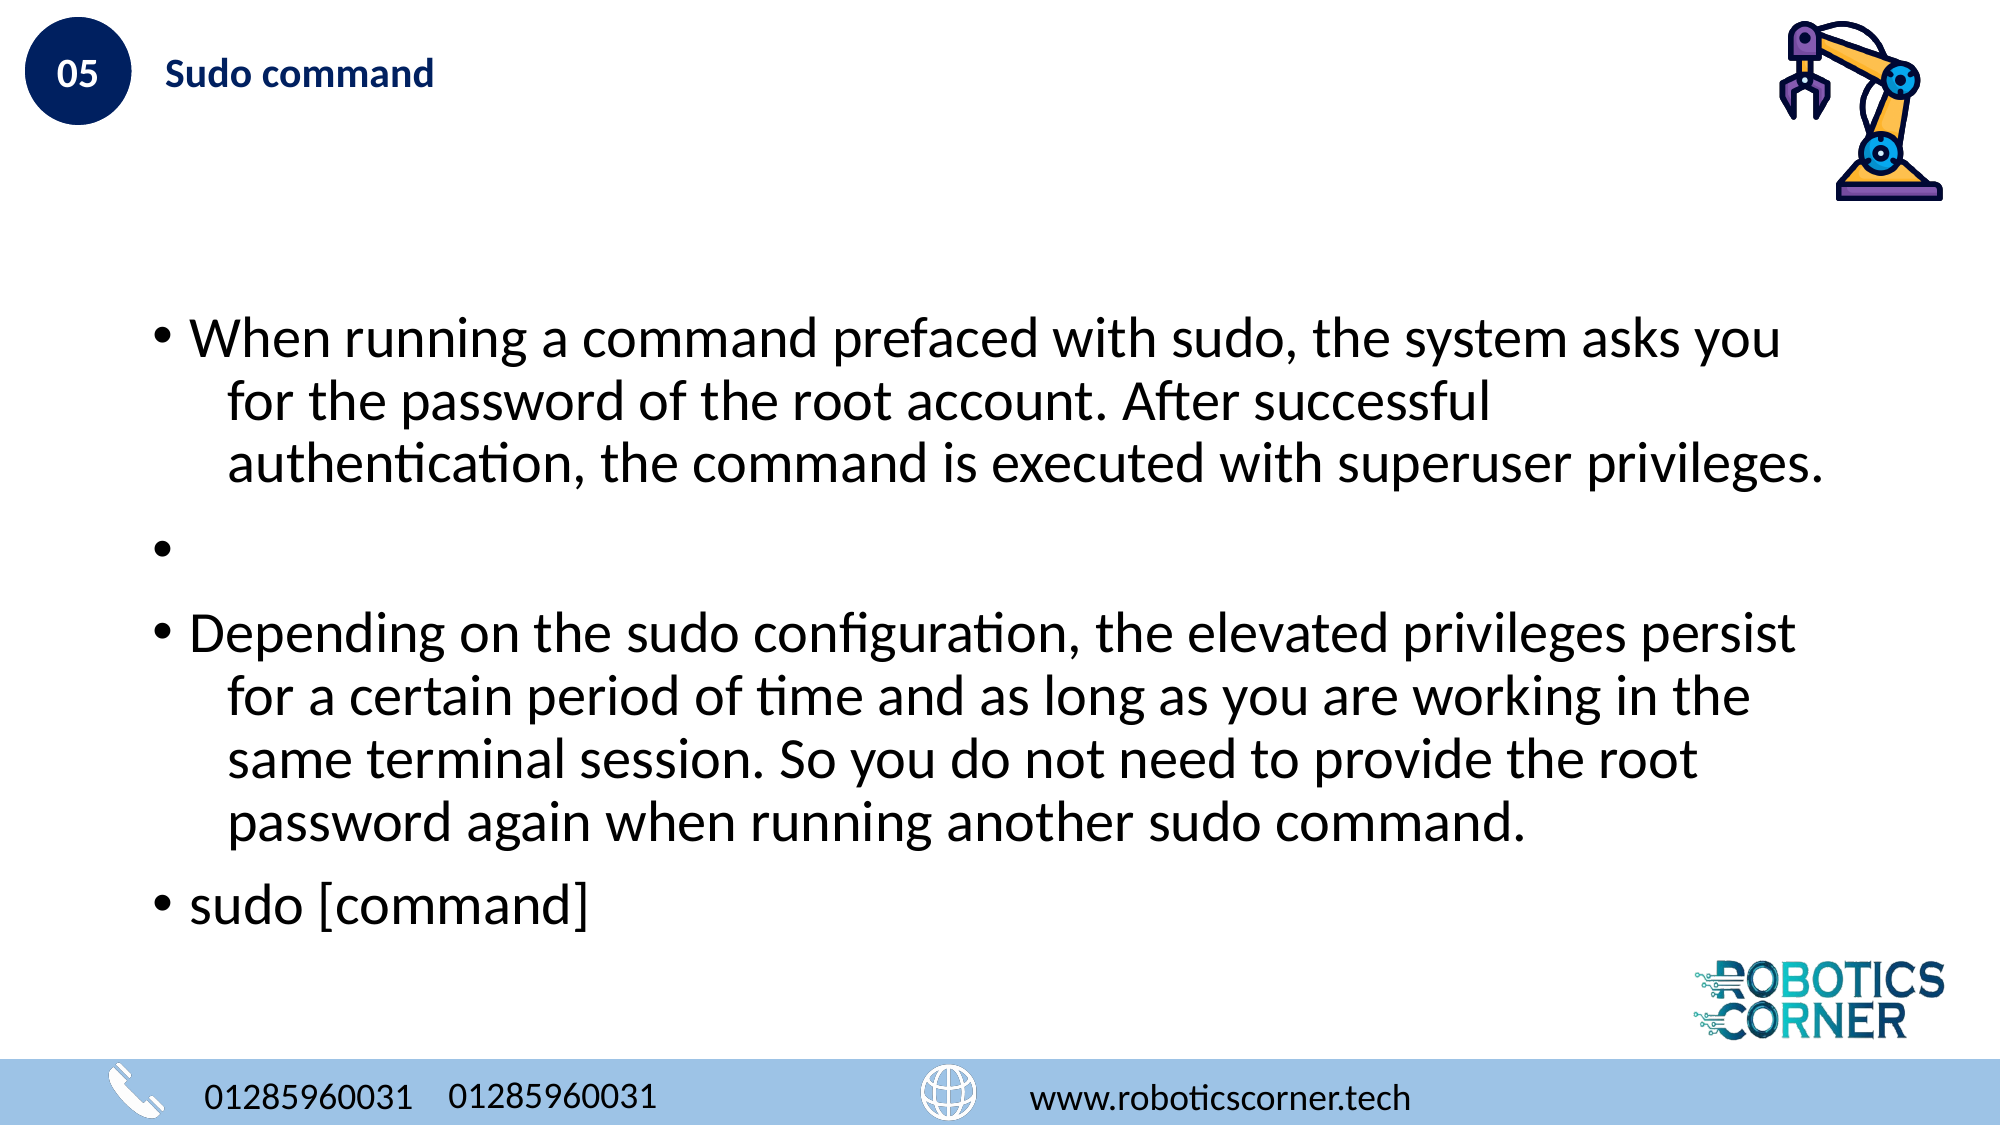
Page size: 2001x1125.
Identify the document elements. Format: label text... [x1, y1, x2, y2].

picture [1680, 859, 1953, 1125]
picture [103, 1057, 170, 1124]
list When running a command prefaced with sudo, the system asks you for the password of the root account. After successful authentication, the command is executed with superuser privileges. Depending on the sudo configuration, the elevated privileges persist for a certain period of time and as long as you are working in the same terminal session. So you do not need to provide the root password again when running another sudo command. sudo [command] [137, 299, 1863, 1014]
picture [1771, 21, 1951, 201]
picture [915, 1059, 981, 1125]
text_box 05 [22, 14, 134, 128]
text_box Sudo command [150, 38, 846, 104]
